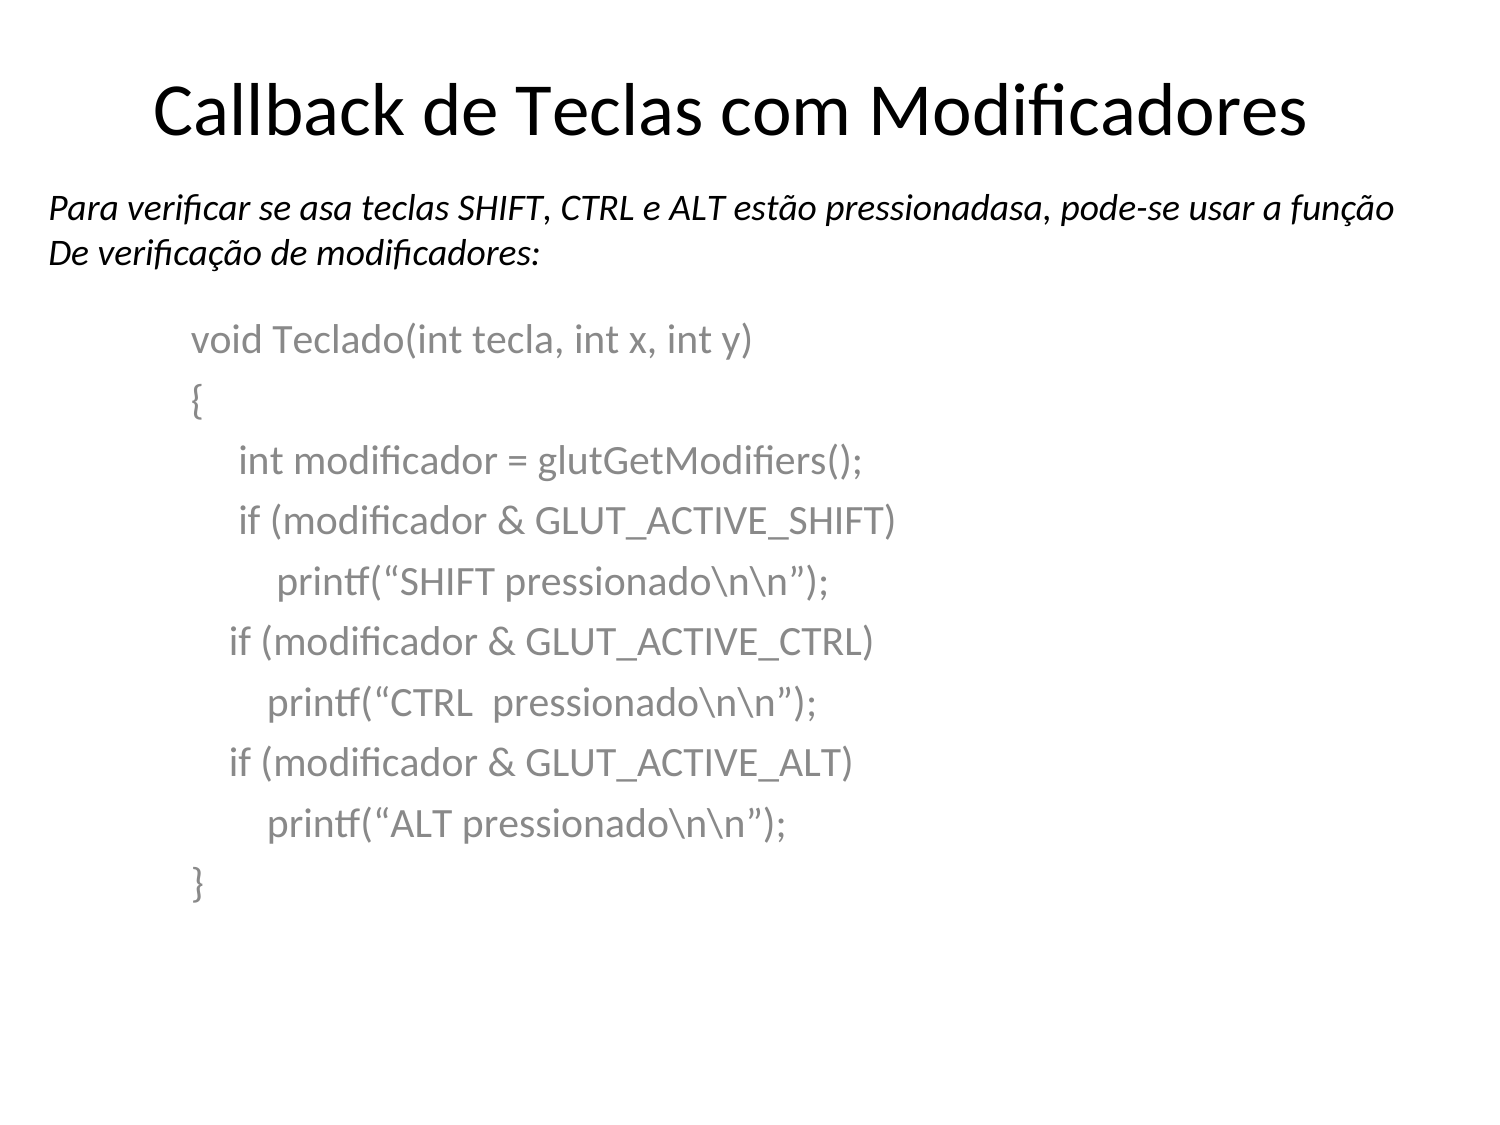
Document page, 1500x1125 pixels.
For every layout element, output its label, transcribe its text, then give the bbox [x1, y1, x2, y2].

text_box void Teclado(int tecla, int x, int y) { int modificador = glutGetModifiers(); if (modificador & GLUT_ACTIVE_SHIFT) printf(“SHIFT pressionado\n\n”); if (modificador & GLUT_ACTIVE_CTRL) printf(“CTRL pressionado\n\n”); if (modificador & GLUT_ACTIVE_ALT) printf(“ALT pressionado\n\n”); } [175, 304, 1313, 1079]
text_box Para verificar se asa teclas SHIFT, CTRL e ALT estão pressionadasa, pode-se usar a função De verificação de modificadores: [33, 175, 1420, 282]
title Callback de Teclas com Modificadores [93, 7, 1369, 175]
